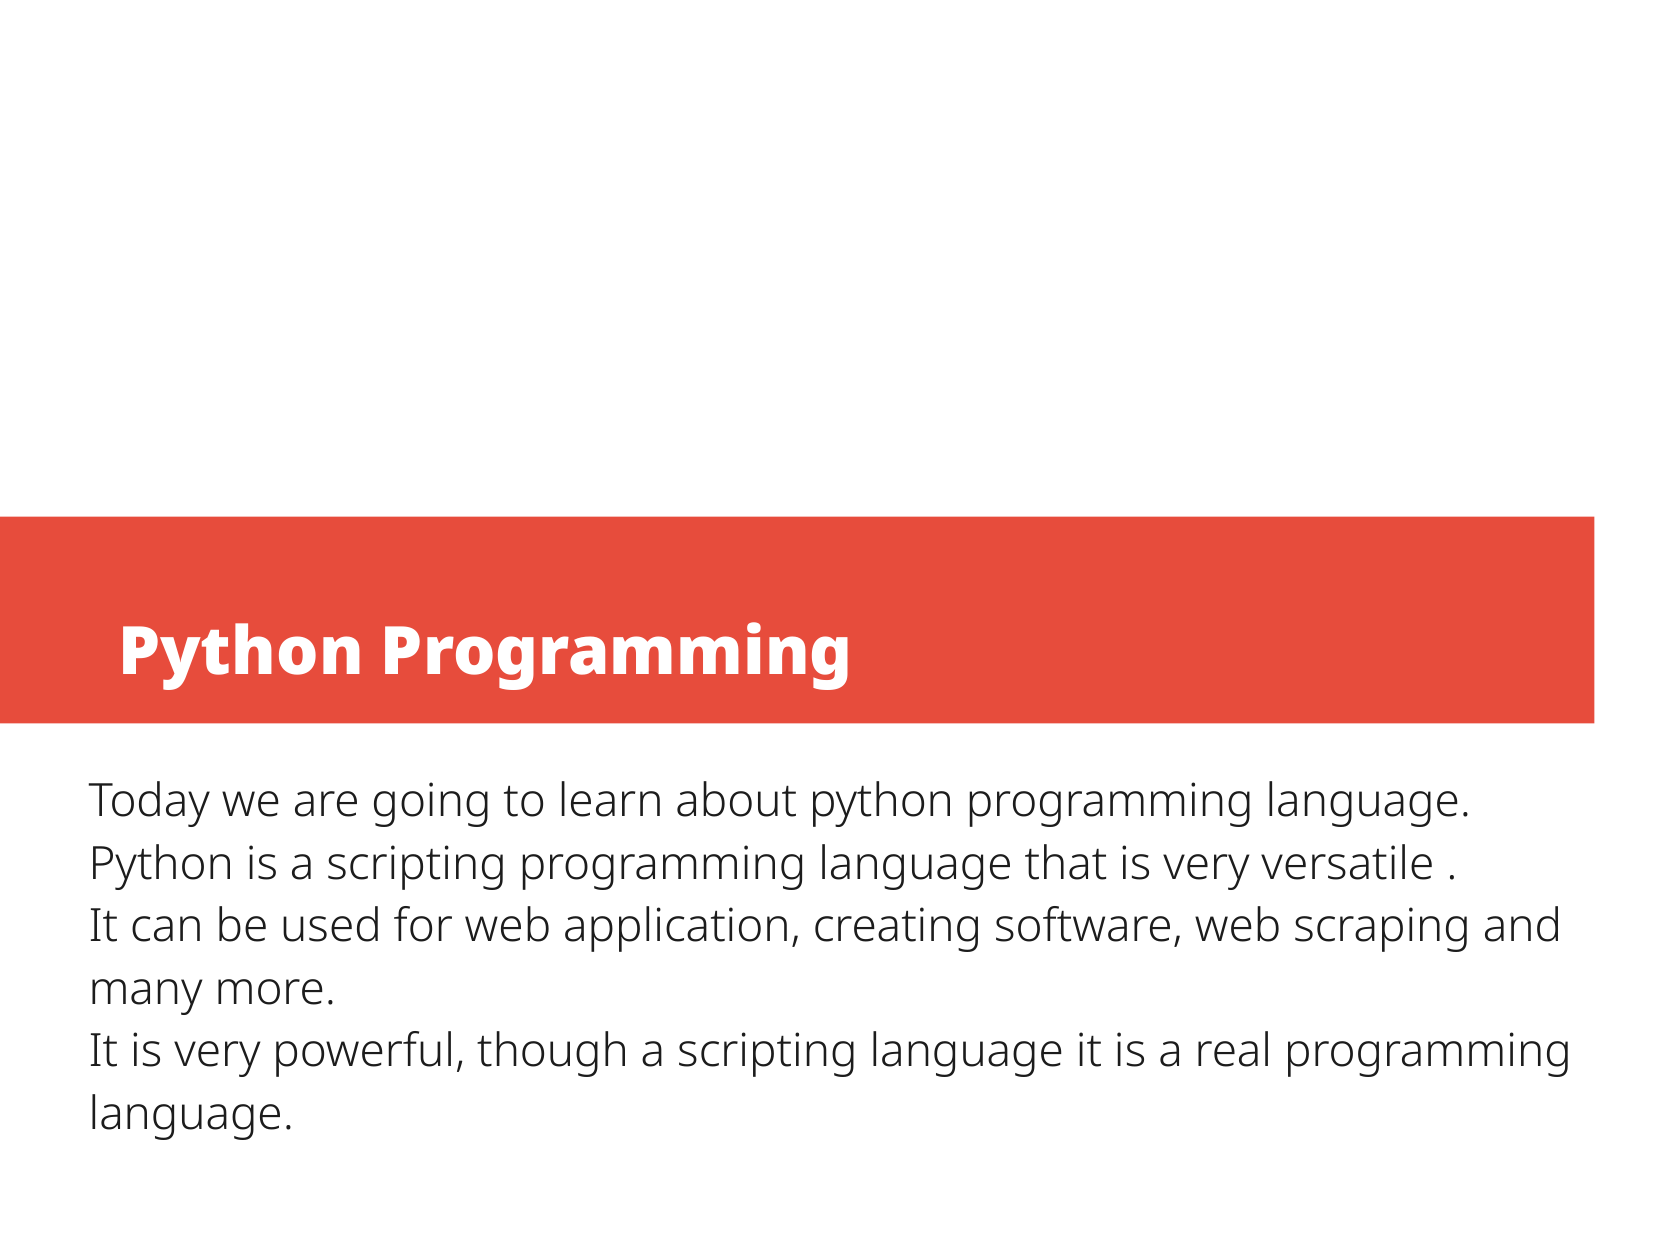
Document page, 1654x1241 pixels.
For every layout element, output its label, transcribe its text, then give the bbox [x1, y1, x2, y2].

title Python Programming [118, 546, 1654, 694]
subtitle Today we are going to learn about python programming language. Python is a scripting programming language that is very versatile . It can be used for web application, creating software, web scraping and many more. It is very powerful, though a scripting language it is a real programming language. [88, 767, 1595, 1182]
